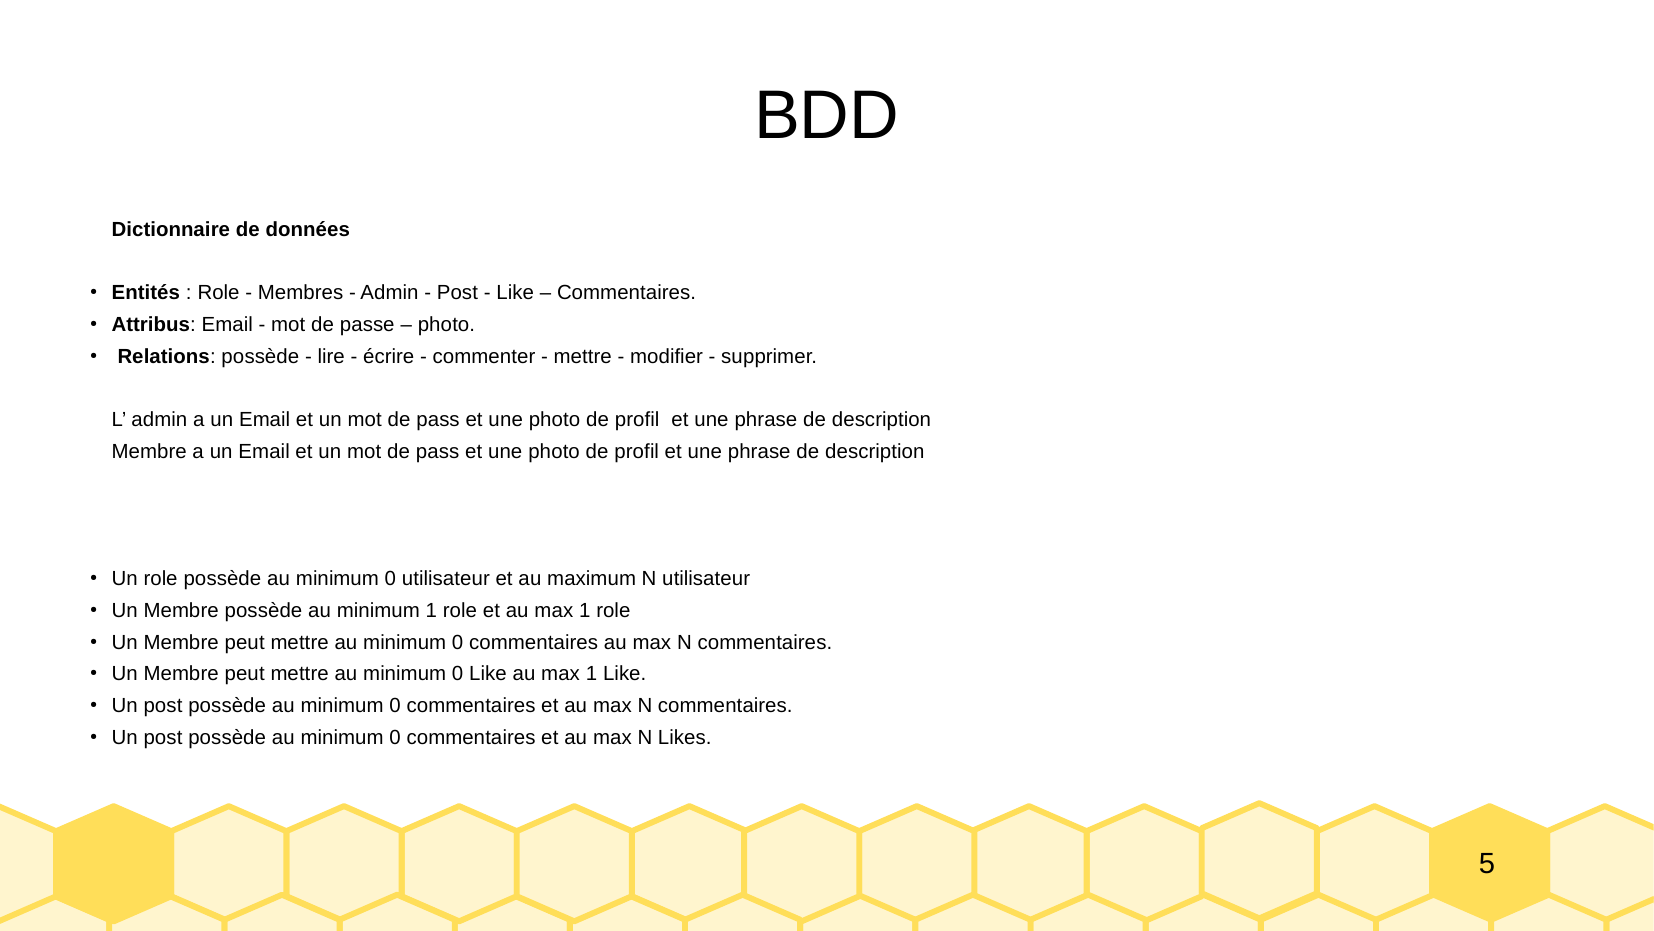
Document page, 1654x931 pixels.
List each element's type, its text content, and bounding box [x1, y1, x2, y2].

list Dictionnaire de données Entités : Role - Membres - Admin - Post - Like – Commentaires. Attribus: Email - mot de passe – photo. Relations: possède - lire - écrire - commenter - mettre - modifier - supprimer. L’ admin a un Email et un mot de pass et une photo de profil et une phrase de description Membre a un Email et un mot de pass et une photo de profil et une phrase de description Un role possède au minimum 0 utilisateur et au maximum N utilisateur Un Membre possède au minimum 1 role et au max 1 role Un Membre peut mettre au minimum 0 commentaires au max N commentaires. Un Membre peut mettre au minimum 0 Like au max 1 Like. Un post possède au minimum 0 commentaires et au max N commentaires. Un post possède au minimum 0 commentaires et au max N Likes. [82, 217, 1571, 758]
title BDD [82, 37, 1571, 193]
